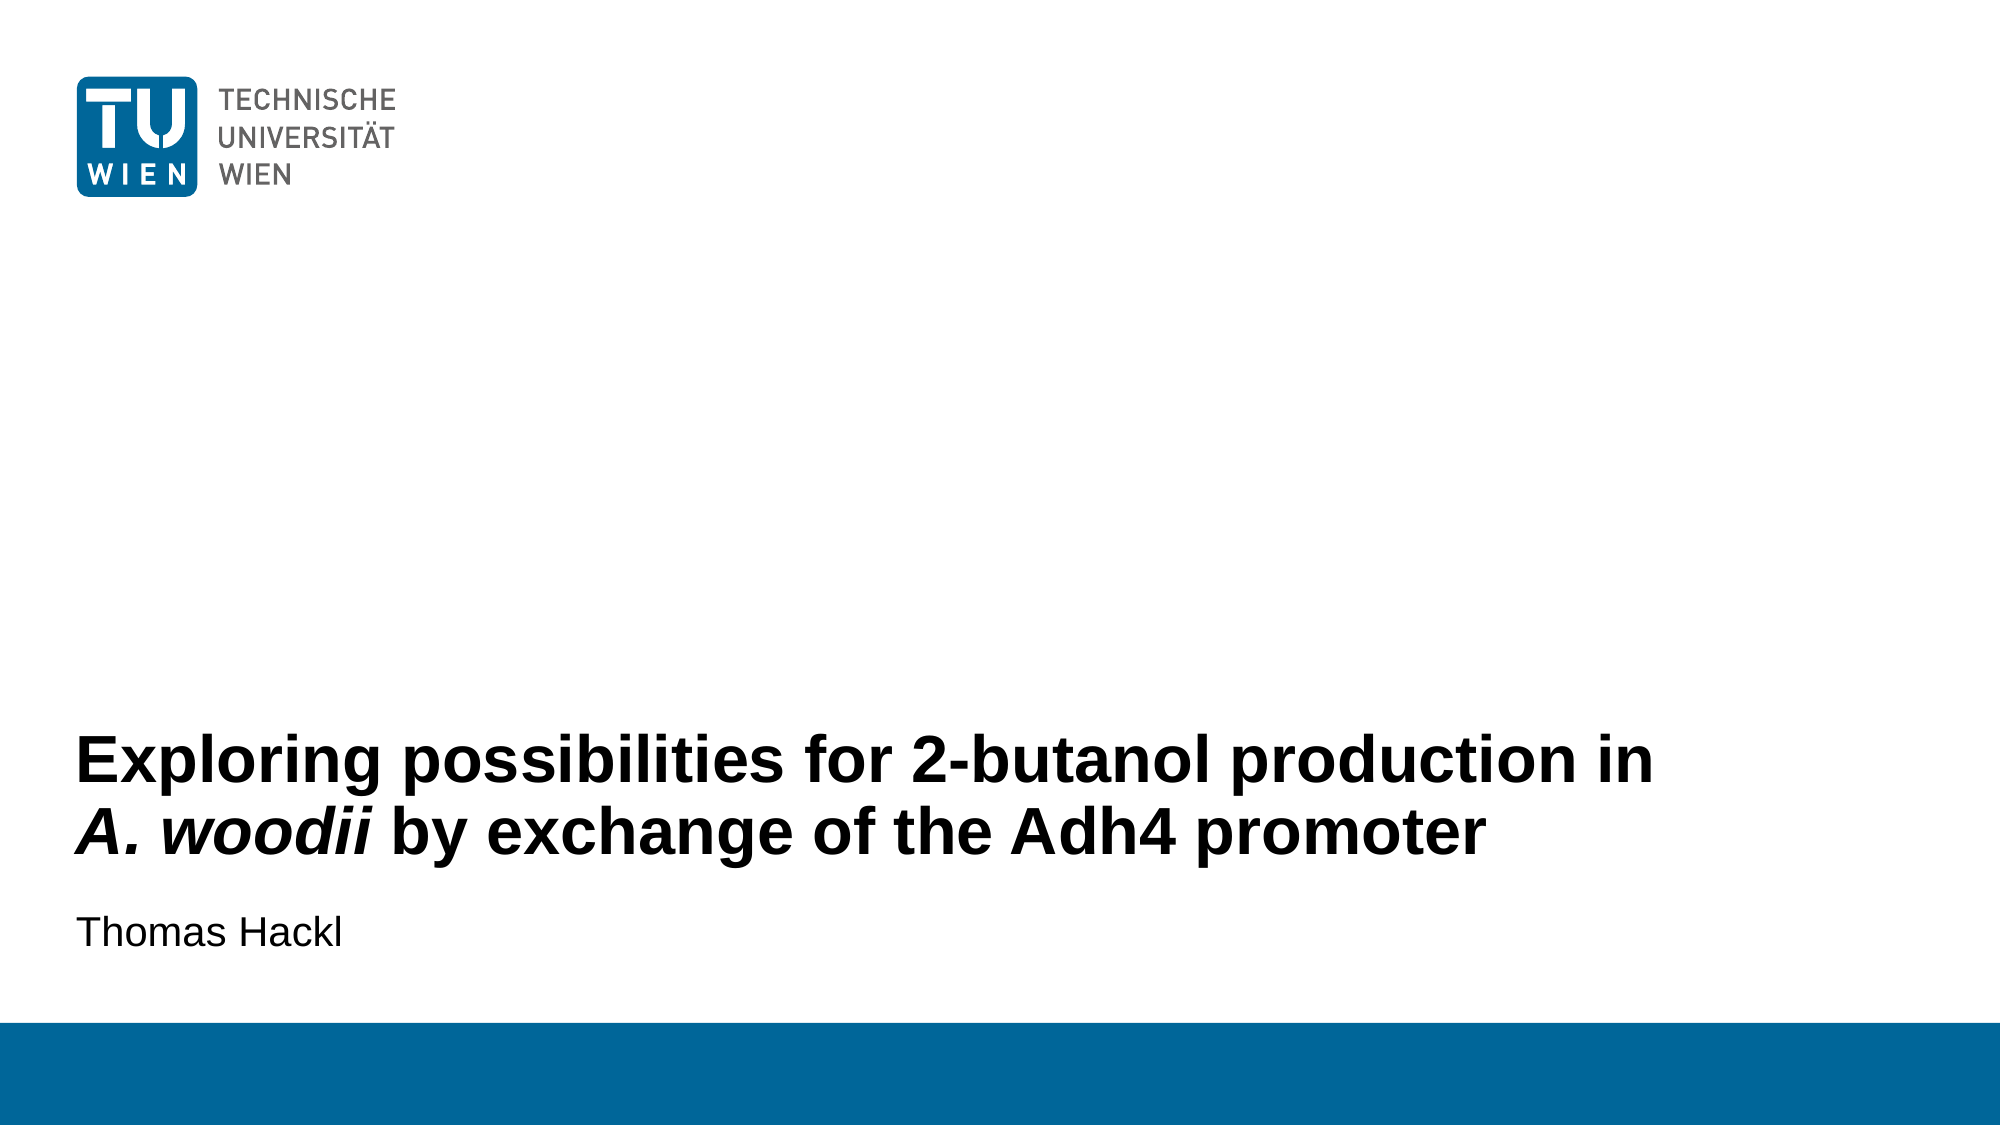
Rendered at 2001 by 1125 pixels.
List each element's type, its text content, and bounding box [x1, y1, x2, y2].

title Exploring possibilities for 2-butanol production in A. woodii by exchange of the Adh4 promoter [75, 698, 1739, 870]
list Thomas Hackl [75, 910, 1739, 968]
